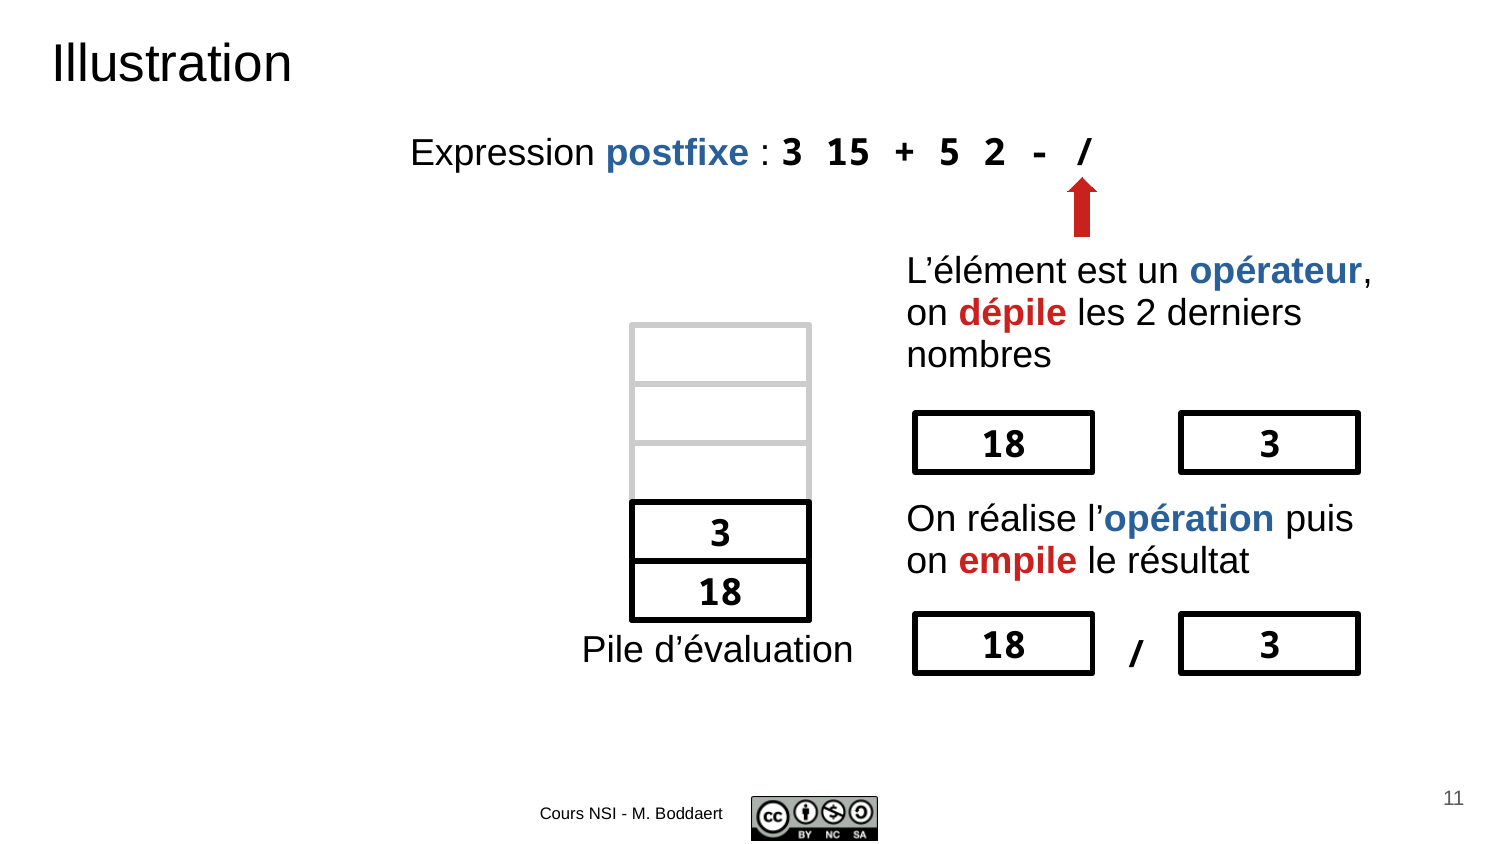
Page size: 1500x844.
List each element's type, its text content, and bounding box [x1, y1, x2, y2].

text_box 3 [631, 501, 810, 561]
text_box [1067, 177, 1097, 237]
text_box [631, 324, 810, 443]
text_box 18 [915, 614, 1093, 674]
text_box Pile d’évaluation [566, 620, 880, 680]
text_box Expression postfixe : 3 15 + 5 2 - / [29, 120, 1477, 760]
text_box L’élément est un opérateur, on dépile les 2 derniers nombres [891, 242, 1394, 388]
text_box 3 [1181, 614, 1359, 674]
picture [751, 796, 878, 841]
slide_number <numéro> [1389, 764, 1480, 830]
text_box 18 [631, 561, 810, 620]
text_box On réalise l’opération puis on empile le résultat [891, 490, 1394, 593]
title Illustration [51, 13, 1449, 108]
text_box 18 [915, 413, 1093, 473]
text_box 3 [1181, 413, 1359, 473]
text_box / [1110, 620, 1163, 673]
